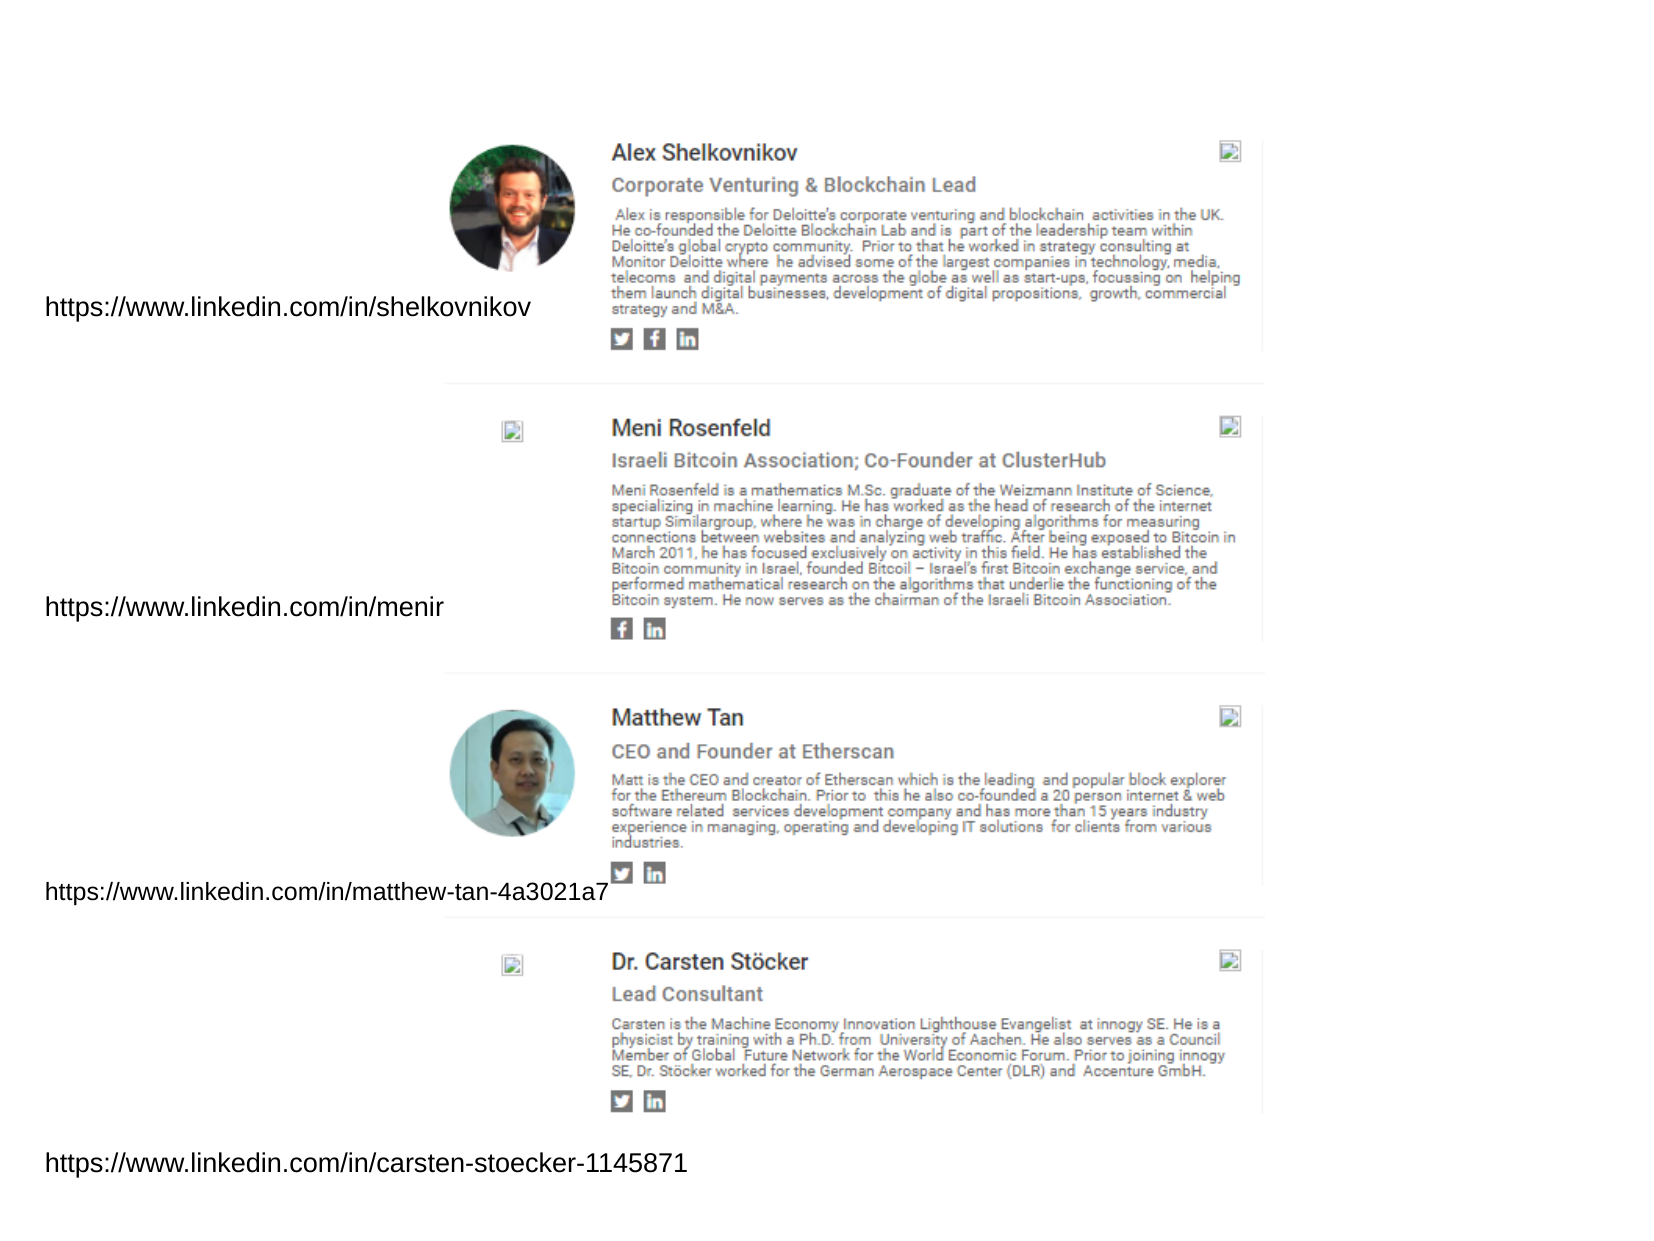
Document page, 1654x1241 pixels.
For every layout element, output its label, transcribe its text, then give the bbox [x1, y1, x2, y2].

text_box https://www.linkedin.com/in/shelkovnikov [30, 285, 545, 330]
text_box https://www.linkedin.com/in/carsten-stoecker-1145871 [30, 1140, 702, 1186]
text_box https://www.linkedin.com/in/matthew-tan-4a3021a7 [30, 870, 626, 913]
picture [400, 128, 1265, 1114]
text_box https://www.linkedin.com/in/menir [30, 585, 458, 630]
